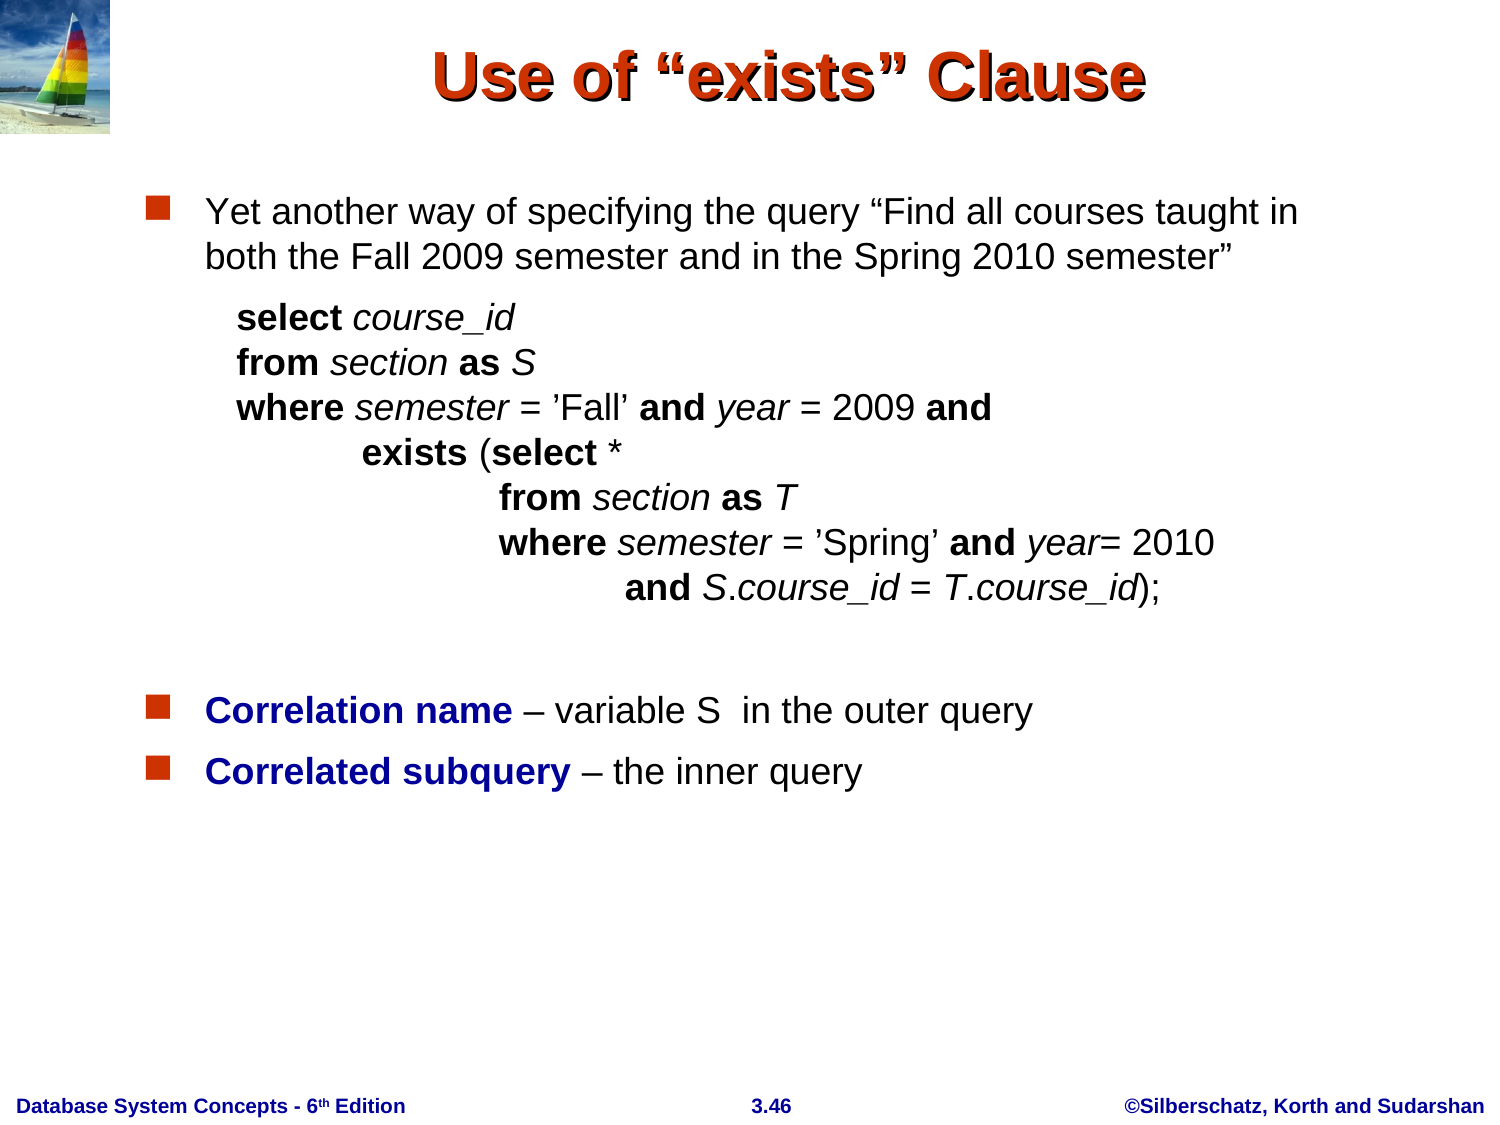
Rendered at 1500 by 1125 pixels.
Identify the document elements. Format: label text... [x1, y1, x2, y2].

title Use of “exists” Clause [125, 19, 1451, 120]
picture [0, 0, 110, 134]
list Yet another way of specifying the query “Find all courses taught in both the Fall 2009 semester and in the Spring 2010 semester” select course_id from section as S where semester = ’Fall’ and year = 2009 and exists (select * from section as T where semester = ’Spring’ and year= 2010 and S.course_id = T.course_id); Correlation name – variable S in the outer query Correlated subquery – the inner query [133, 179, 1391, 984]
